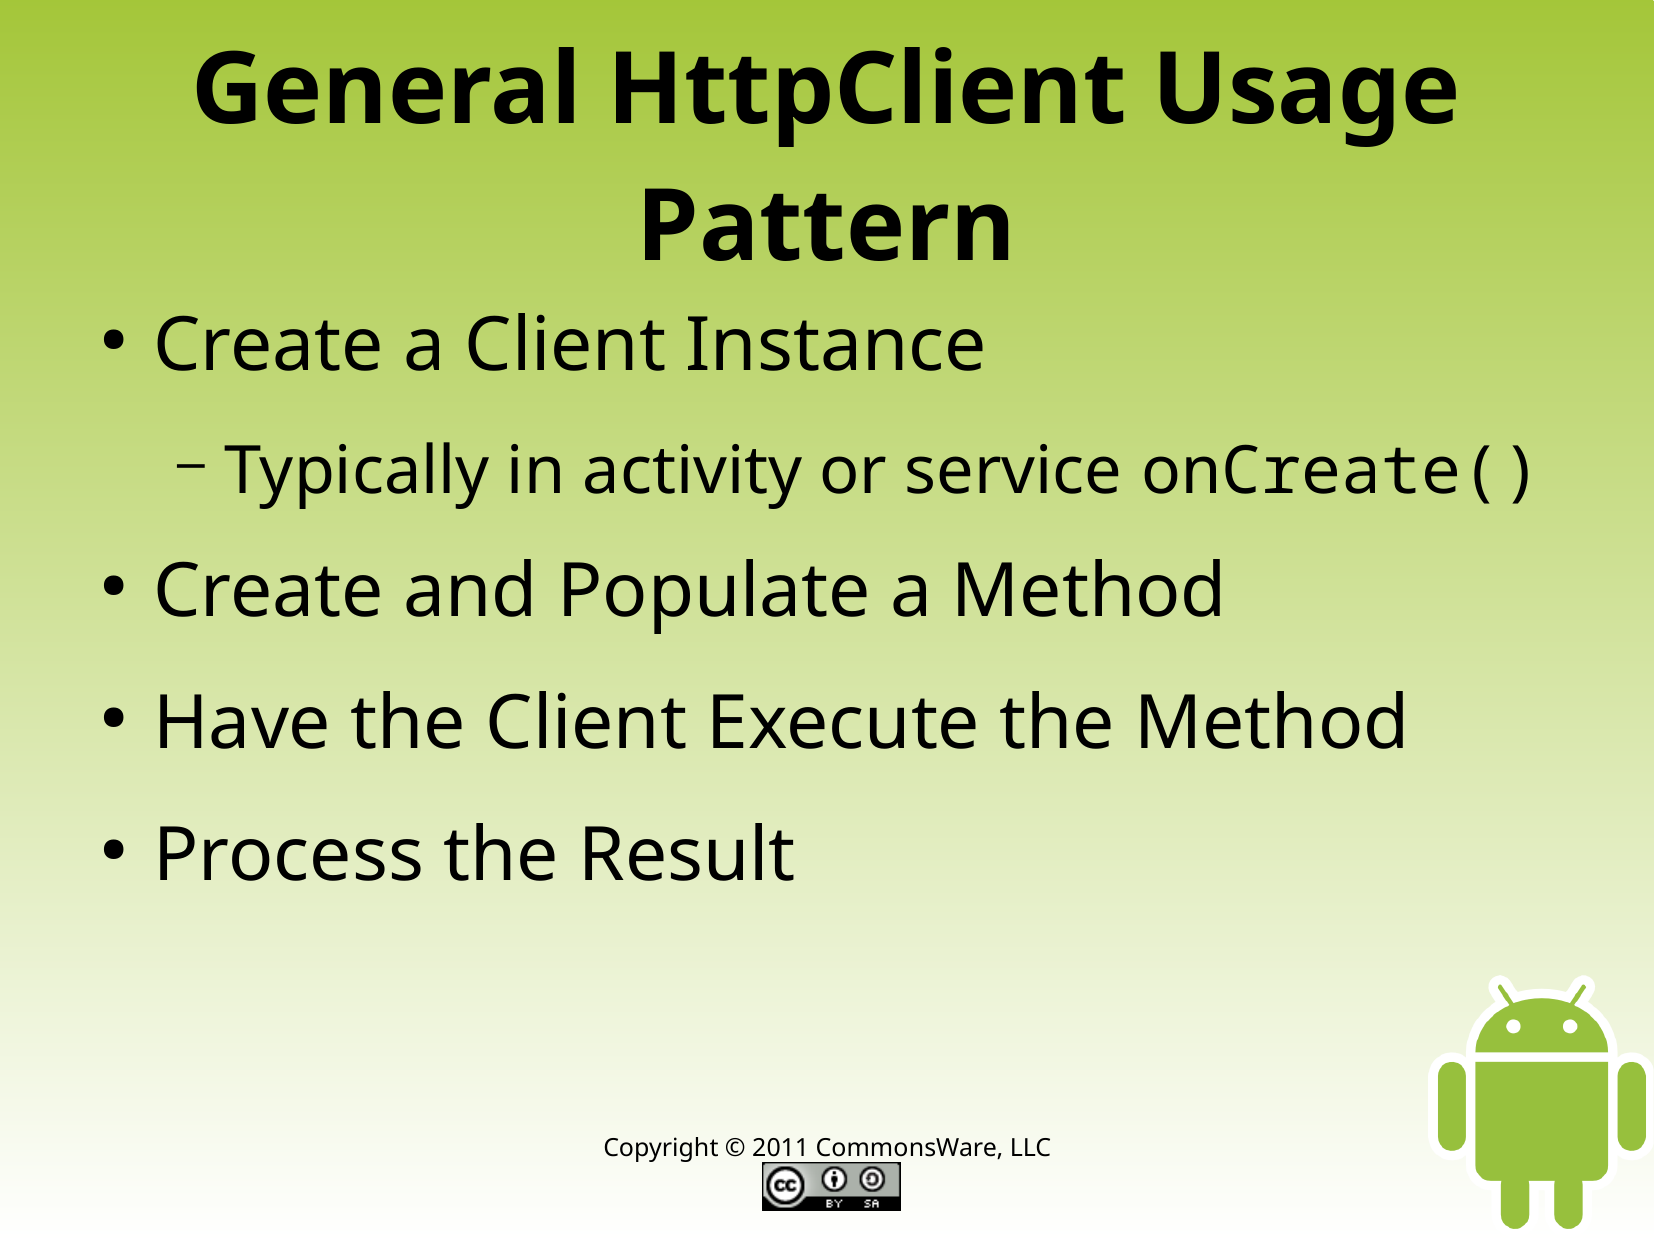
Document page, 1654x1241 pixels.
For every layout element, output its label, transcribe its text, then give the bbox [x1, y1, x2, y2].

list Create a Client Instance Typically in activity or service onCreate() Create and Populate a Method Have the Client Execute the Method Process the Result [82, 290, 1571, 1109]
picture [1428, 975, 1654, 1238]
title General HttpClient Usage Pattern [82, 49, 1571, 257]
picture [762, 1162, 901, 1211]
